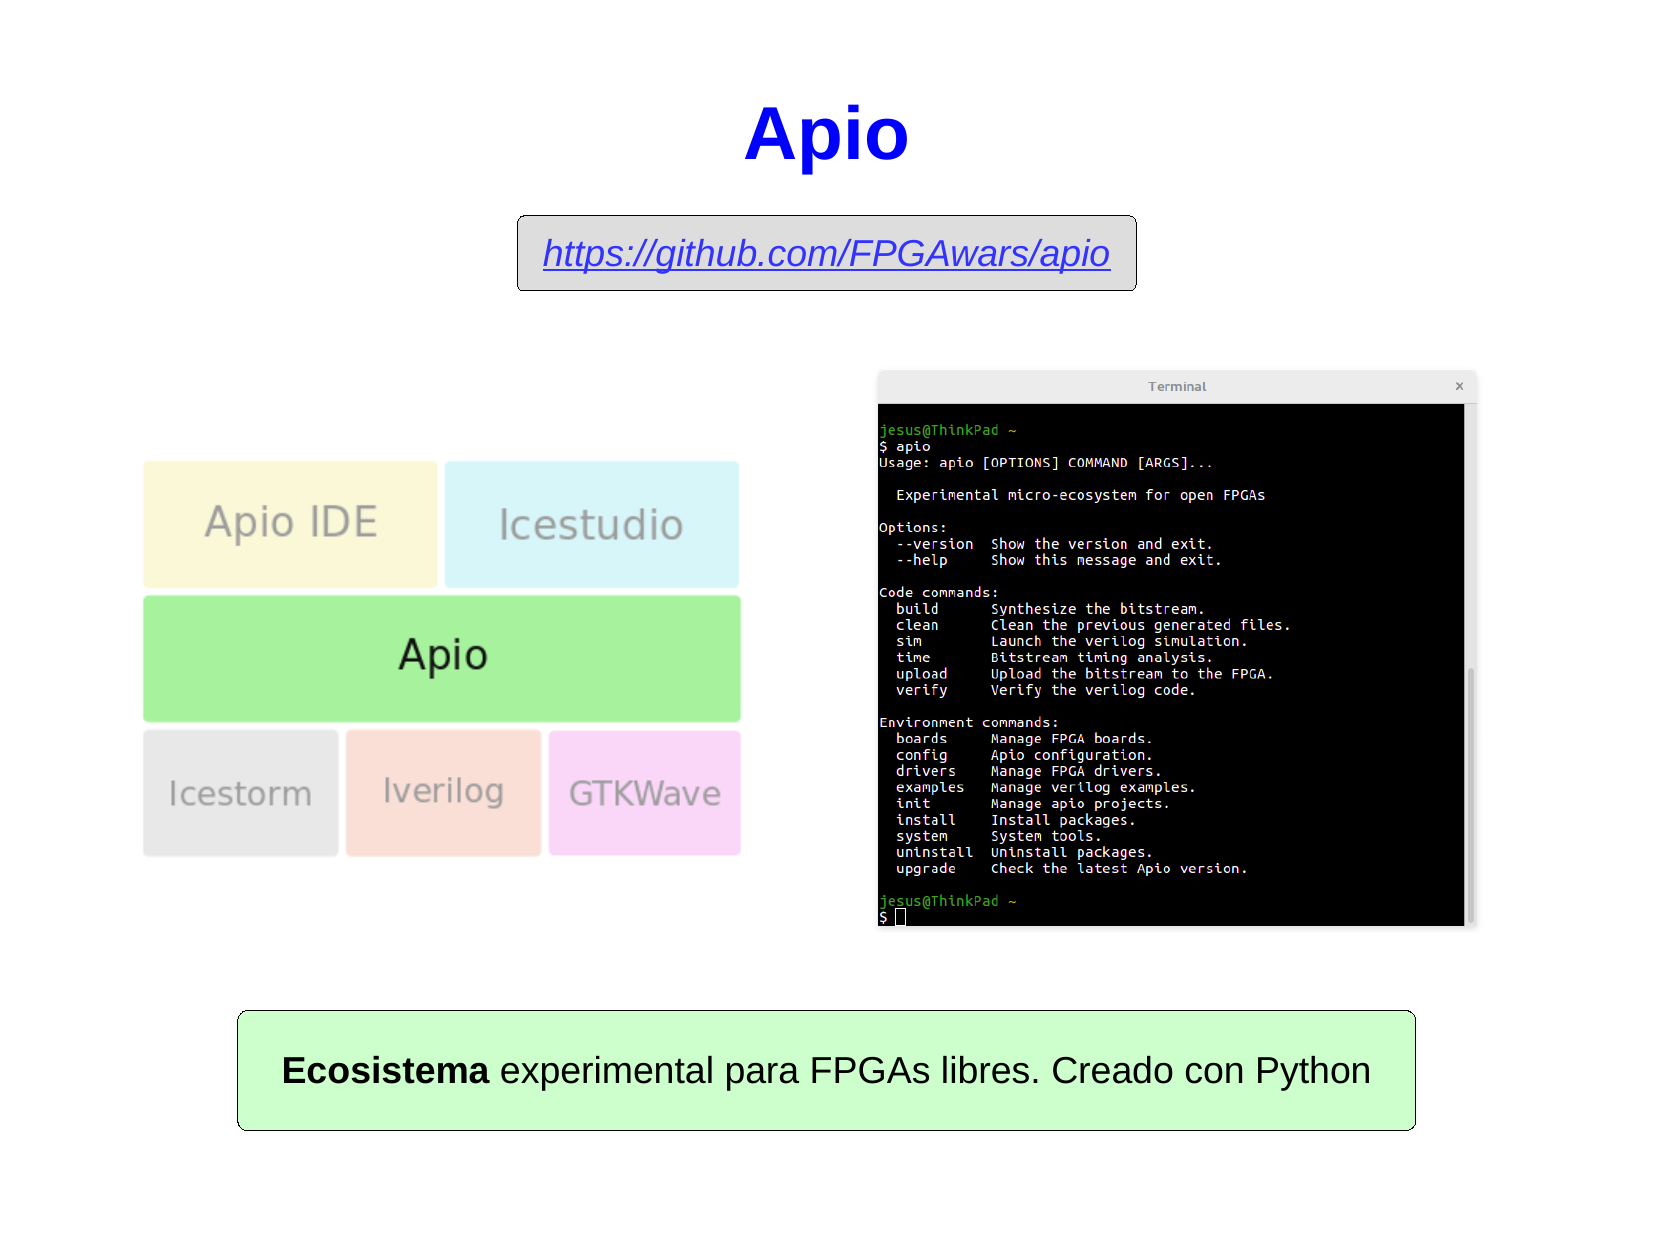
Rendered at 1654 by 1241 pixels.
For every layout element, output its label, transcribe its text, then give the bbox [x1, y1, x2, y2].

text_box https://github.com/FPGAwars/apio [517, 215, 1137, 291]
title Apio [82, 30, 1571, 238]
picture [92, 396, 781, 923]
picture [870, 361, 1483, 933]
text_box Ecosistema experimental para FPGAs libres. Creado con Python [237, 1010, 1416, 1131]
